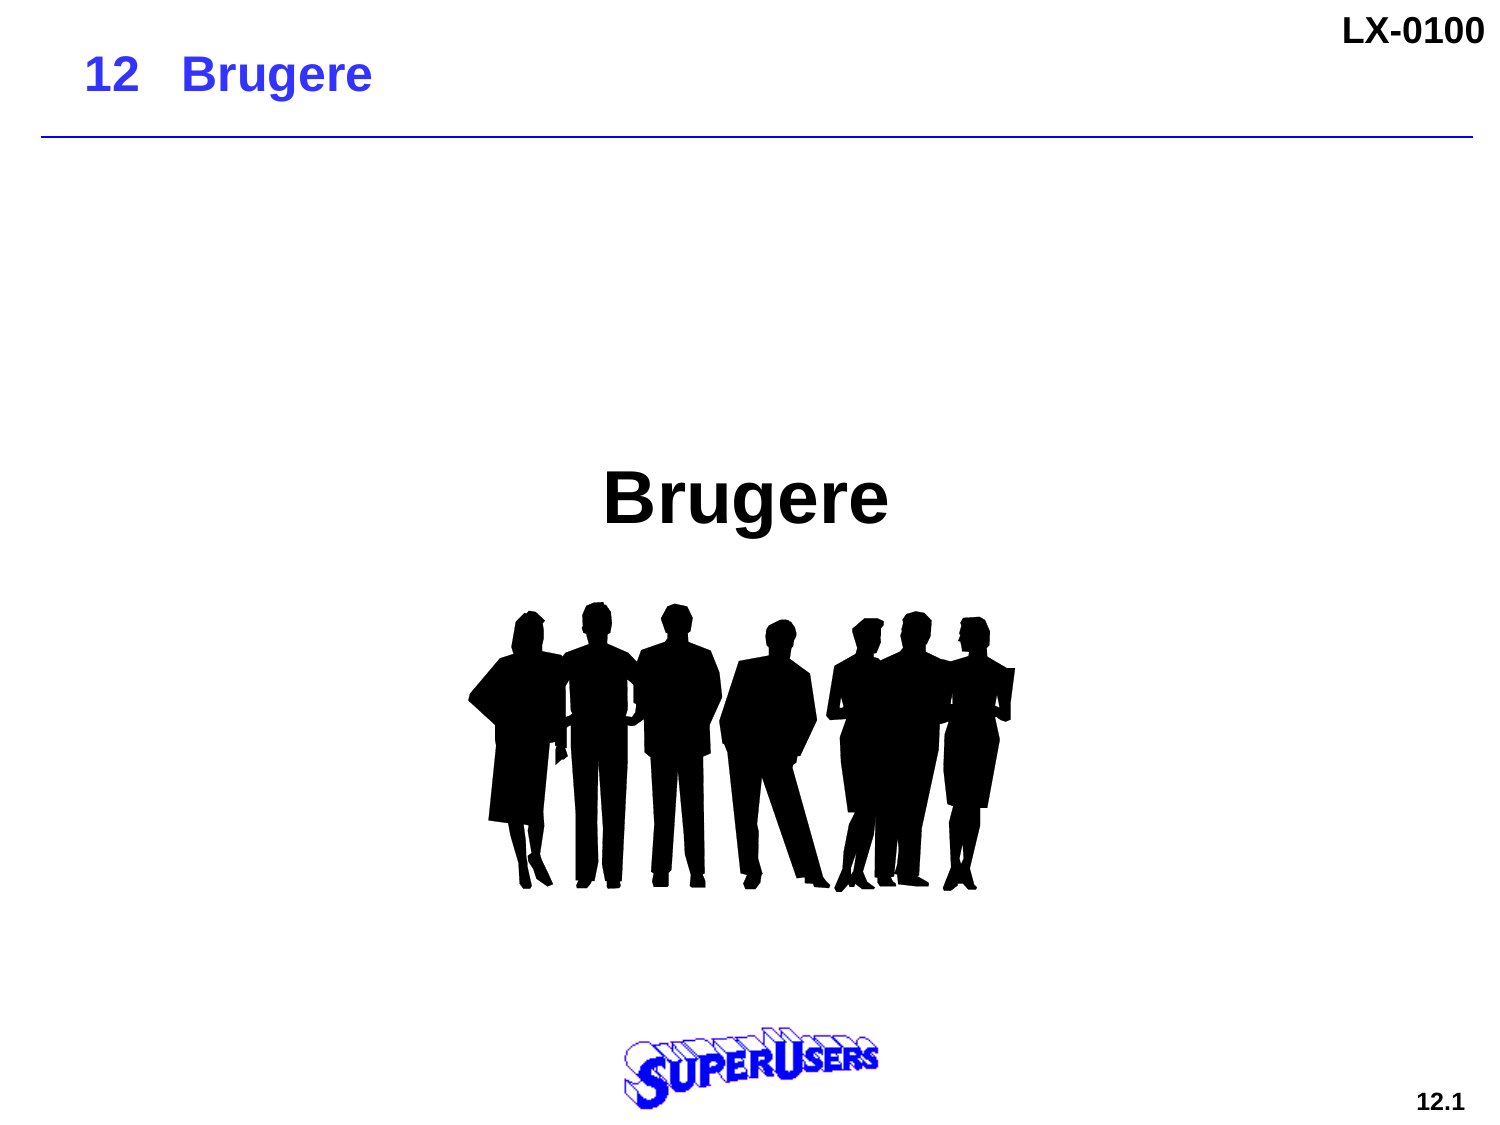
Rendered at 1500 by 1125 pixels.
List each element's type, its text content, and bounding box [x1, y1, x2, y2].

title 12 Brugere [76, 39, 1424, 126]
picture [467, 601, 1018, 894]
picture [620, 1023, 880, 1111]
subtitle Brugere [92, 172, 1402, 826]
